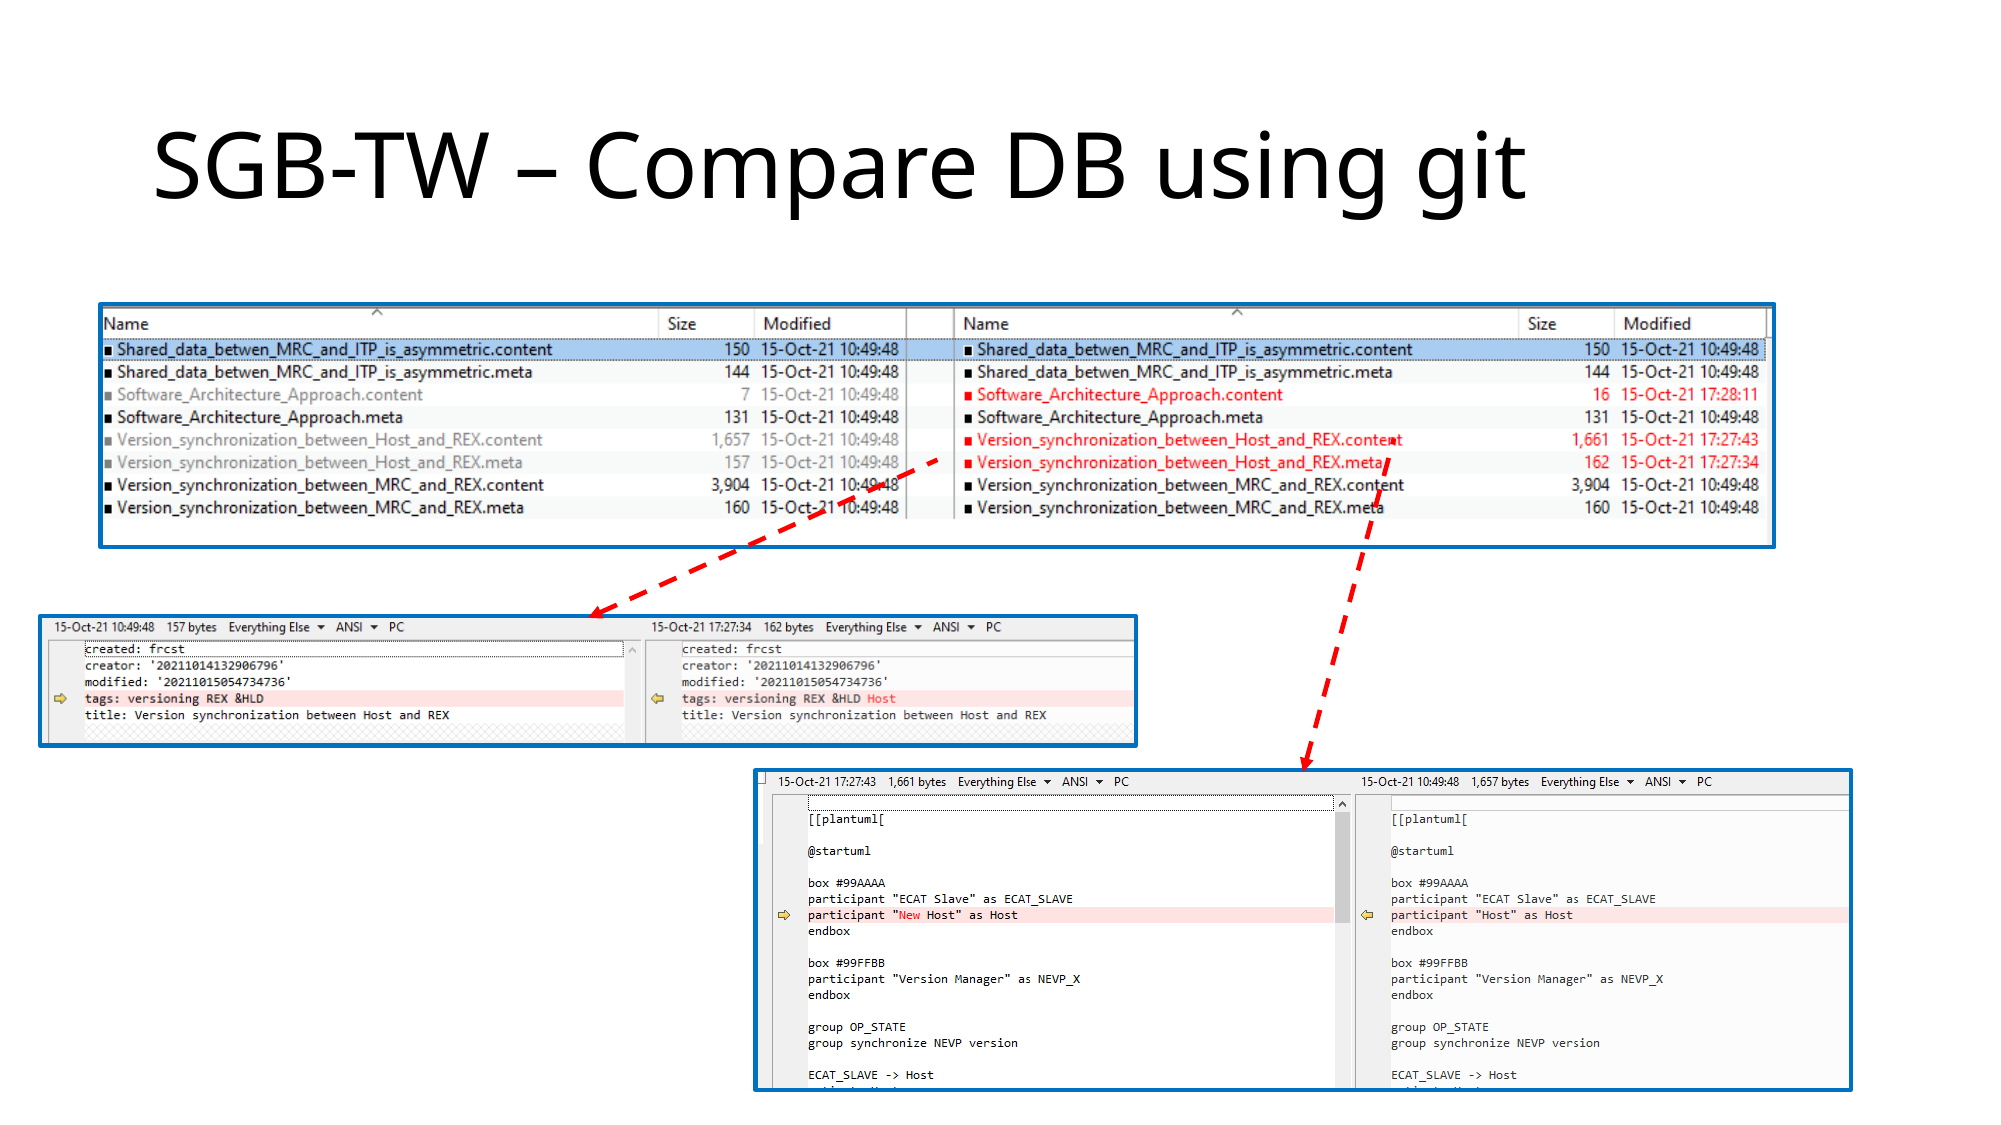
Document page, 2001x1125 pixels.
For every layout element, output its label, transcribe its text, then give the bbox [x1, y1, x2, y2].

picture [102, 306, 1773, 546]
picture [42, 617, 1134, 744]
picture [757, 772, 1849, 1088]
title SGB-TW – Compare DB using git [137, 59, 1863, 278]
